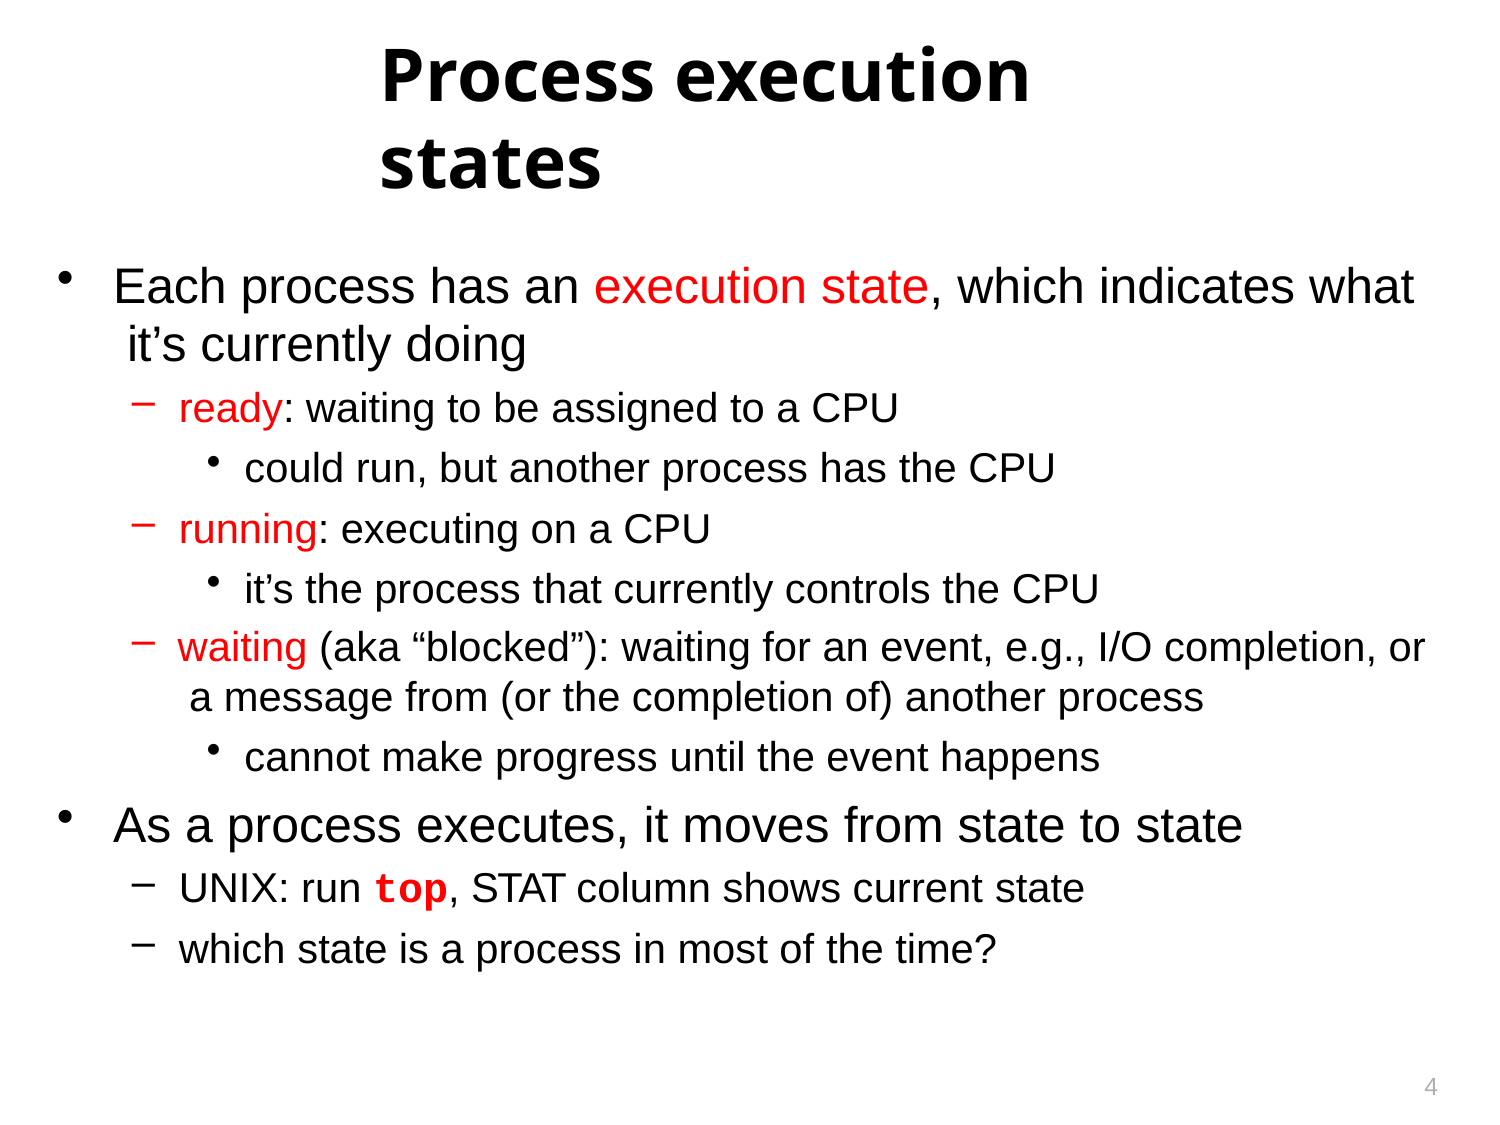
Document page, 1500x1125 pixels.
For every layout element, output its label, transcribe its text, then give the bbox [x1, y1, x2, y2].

slide_number <number> [1409, 758, 1459, 1125]
text_box Each process has an execution state, which indicates what it’s currently doing ready: waiting to be assigned to a CPU could run, but another process has the CPU running: executing on a CPU it’s the process that currently controls the CPU waiting (aka “blocked”): waiting for an event, e.g., I/O completion, or a message from (or the completion of) another process cannot make progress until the event happens As a process executes, it moves from state to state UNIX: run top, STAT column shows current state which state is a process in most of the time? [54, 249, 1430, 972]
title Process execution states [377, 19, 1124, 210]
